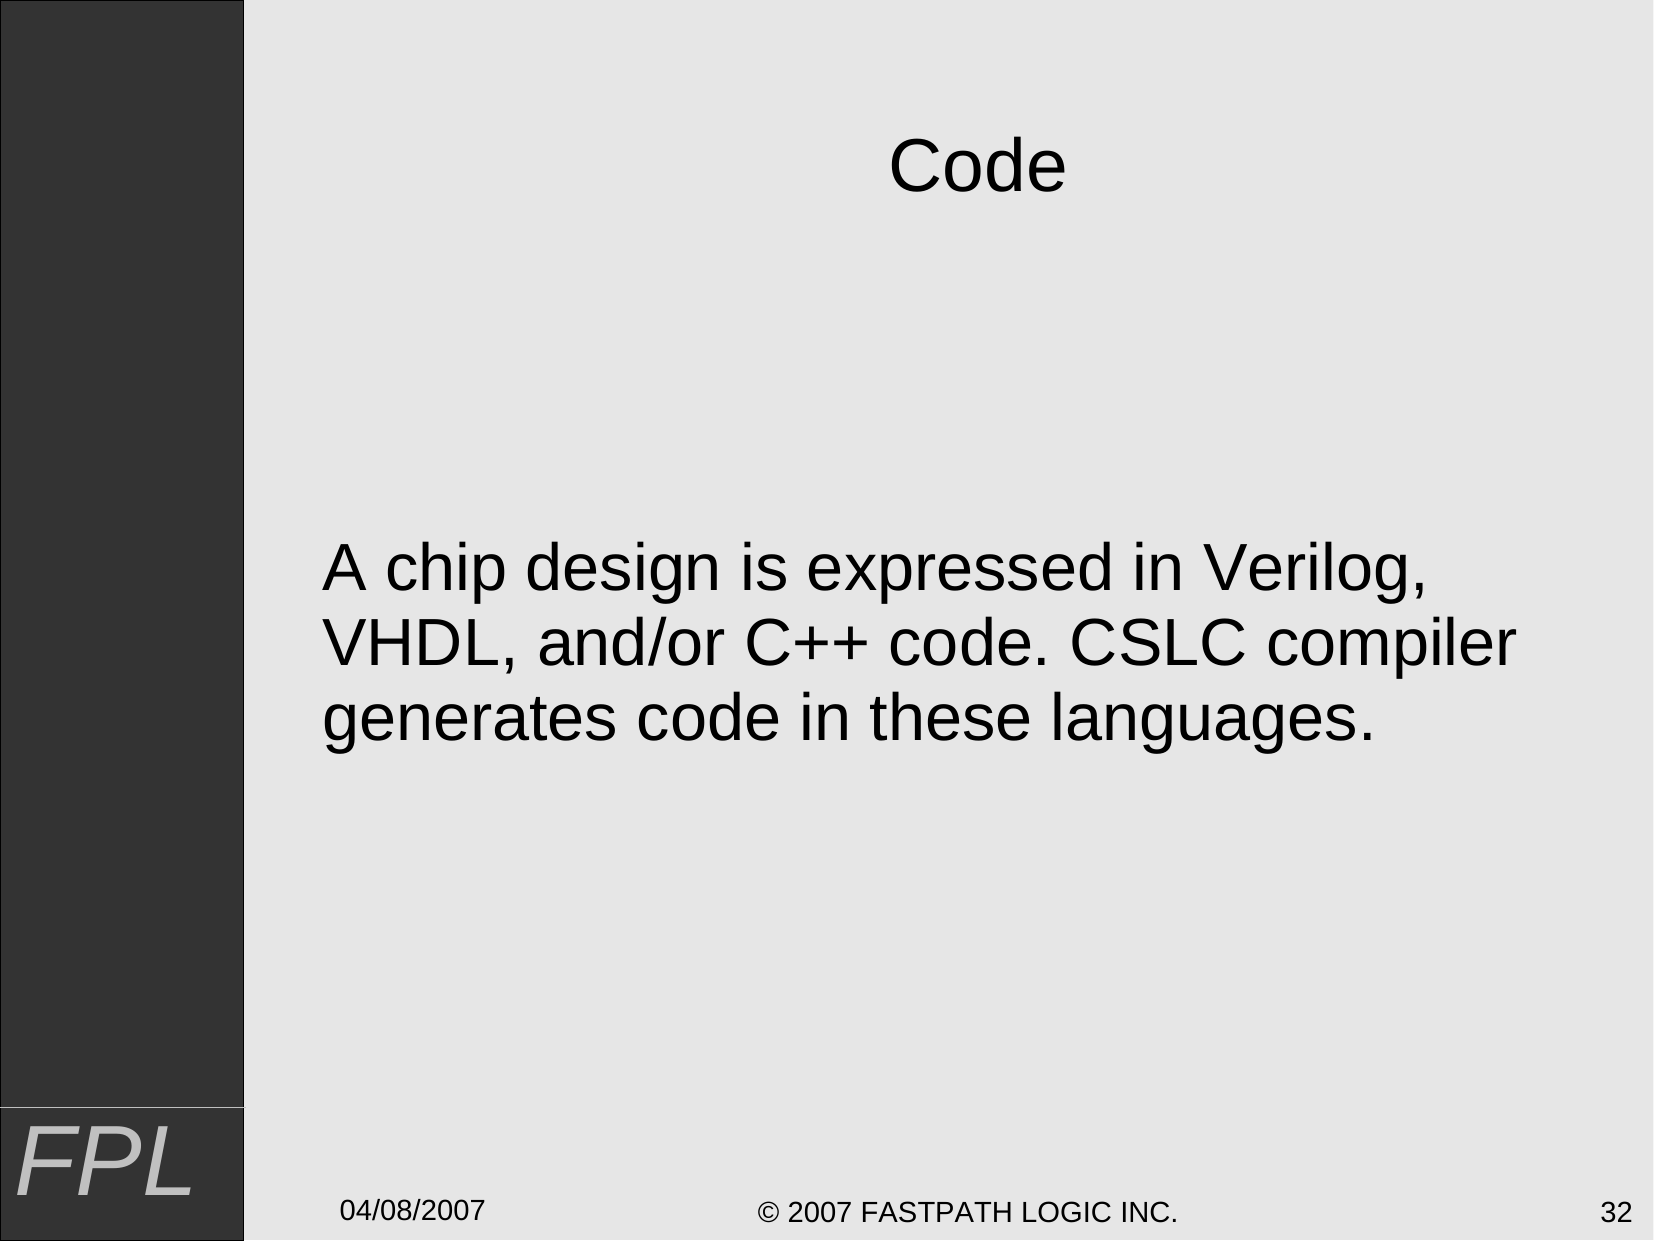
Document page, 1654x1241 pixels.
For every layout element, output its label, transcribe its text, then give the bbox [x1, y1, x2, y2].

subtitle A chip design is expressed in Verilog, VHDL, and/or C++ code. CSLC compiler generates code in these languages. [322, 272, 1635, 1179]
title Code [427, 57, 1530, 272]
